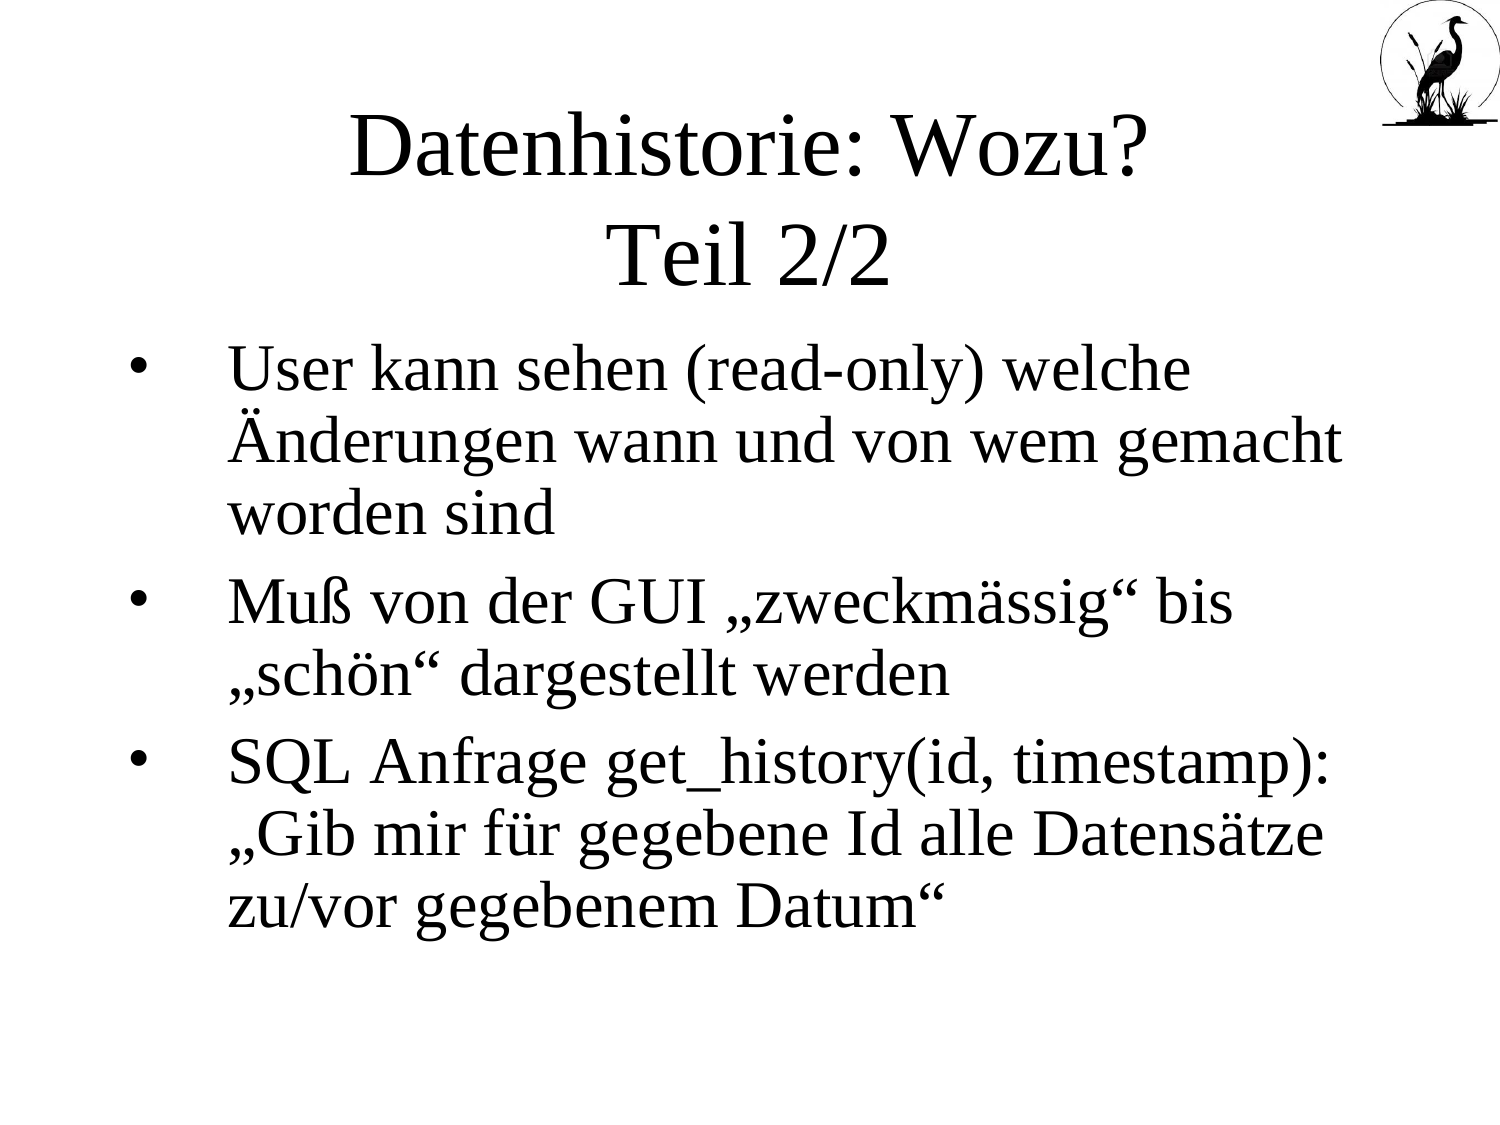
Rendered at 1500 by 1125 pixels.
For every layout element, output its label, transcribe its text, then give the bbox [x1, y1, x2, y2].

picture [1380, 0, 1500, 126]
title Datenhistorie: Wozu? Teil 2/2 [112, 76, 1388, 312]
list User kann sehen (read-only) welche Änderungen wann und von wem gemacht worden sind Muß von der GUI „zweckmässig“ bis „schön“ dargestellt werden SQL Anfrage get_history(id, timestamp): „Gib mir für gegebene Id alle Datensätze zu/vor gegebenem Datum“ [112, 324, 1388, 1038]
